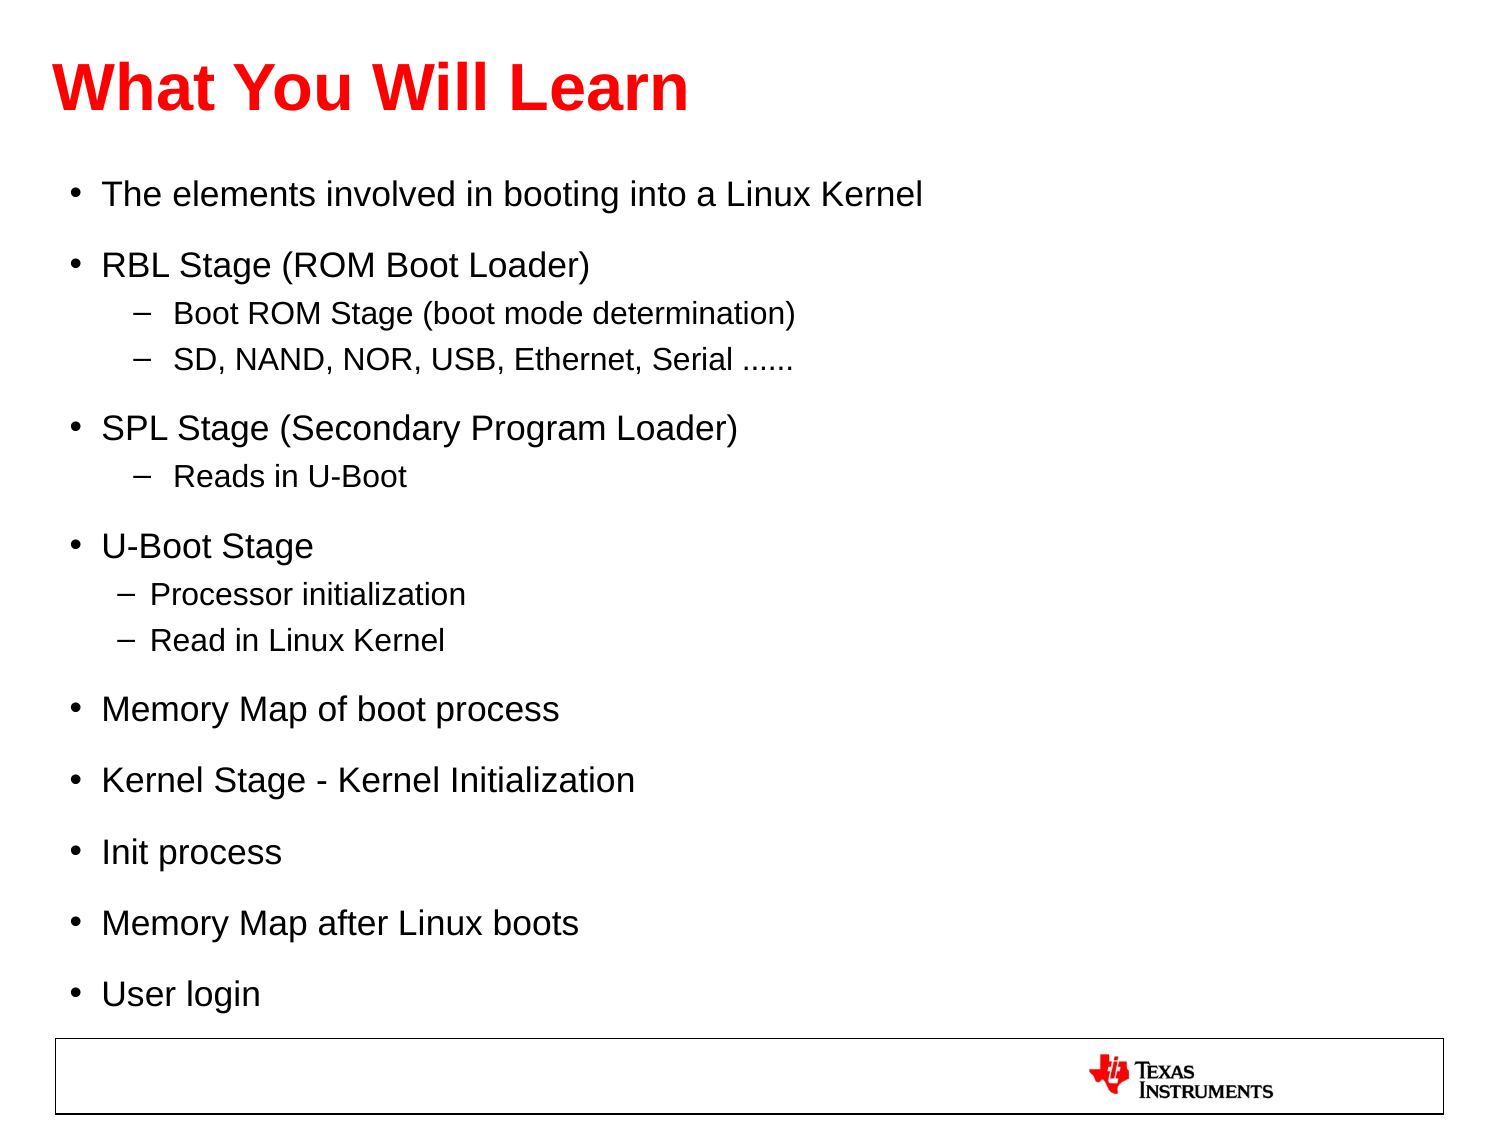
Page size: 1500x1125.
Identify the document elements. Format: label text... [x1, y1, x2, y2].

picture [1087, 1052, 1274, 1099]
title What You Will Learn [37, 23, 1426, 158]
list The elements involved in booting into a Linux Kernel RBL Stage (ROM Boot Loader) Boot ROM Stage (boot mode determination) SD, NAND, NOR, USB, Ethernet, Serial ...... SPL Stage (Secondary Program Loader) Reads in U-Boot U-Boot Stage Processor initialization Read in Linux Kernel Memory Map of boot process Kernel Stage - Kernel Initialization Init process Memory Map after Linux boots User login [54, 163, 1444, 1030]
